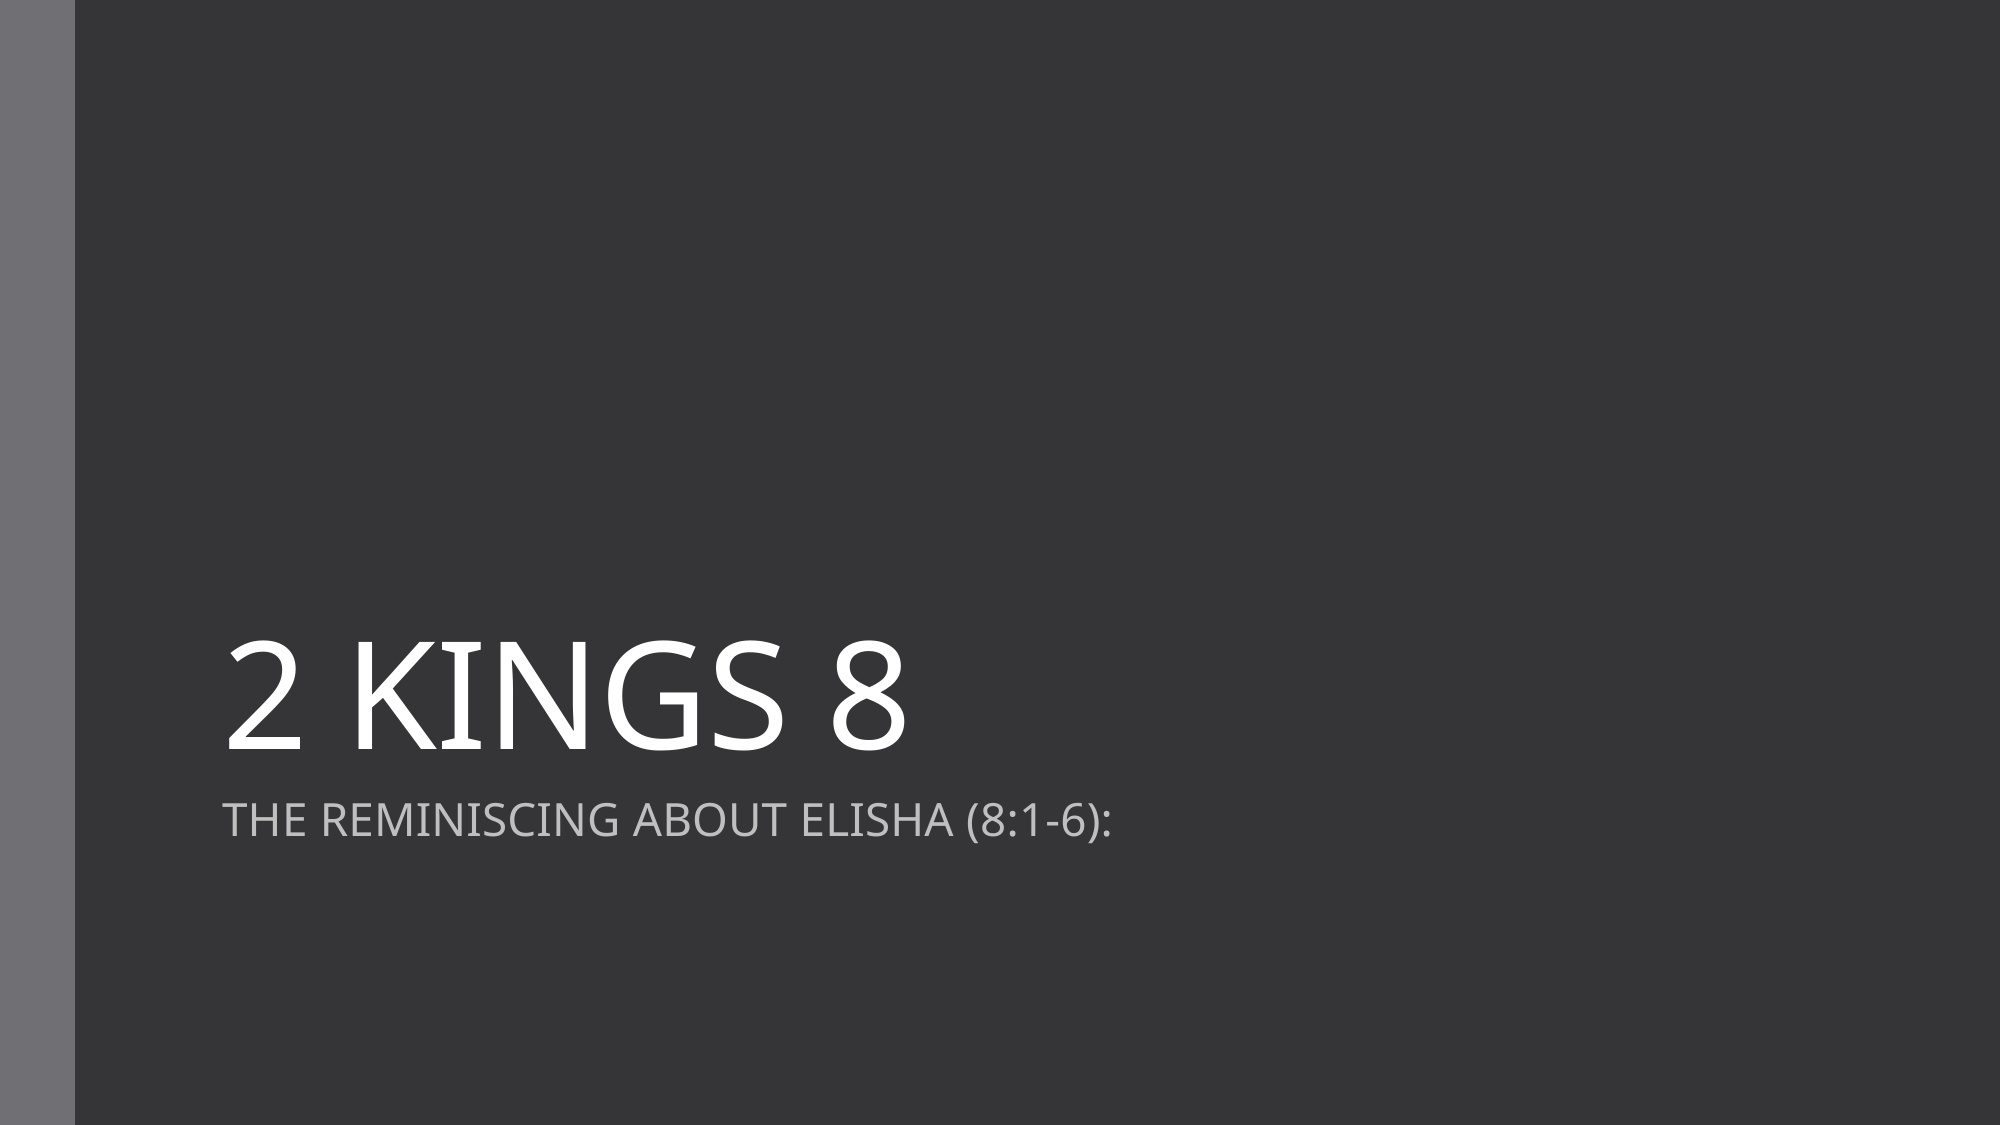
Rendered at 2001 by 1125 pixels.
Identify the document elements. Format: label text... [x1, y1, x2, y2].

subtitle THE REMINISCING ABOUT ELISHA (8:1-6): [206, 787, 1752, 1066]
title 2 KINGS 8 [206, 124, 1752, 787]
